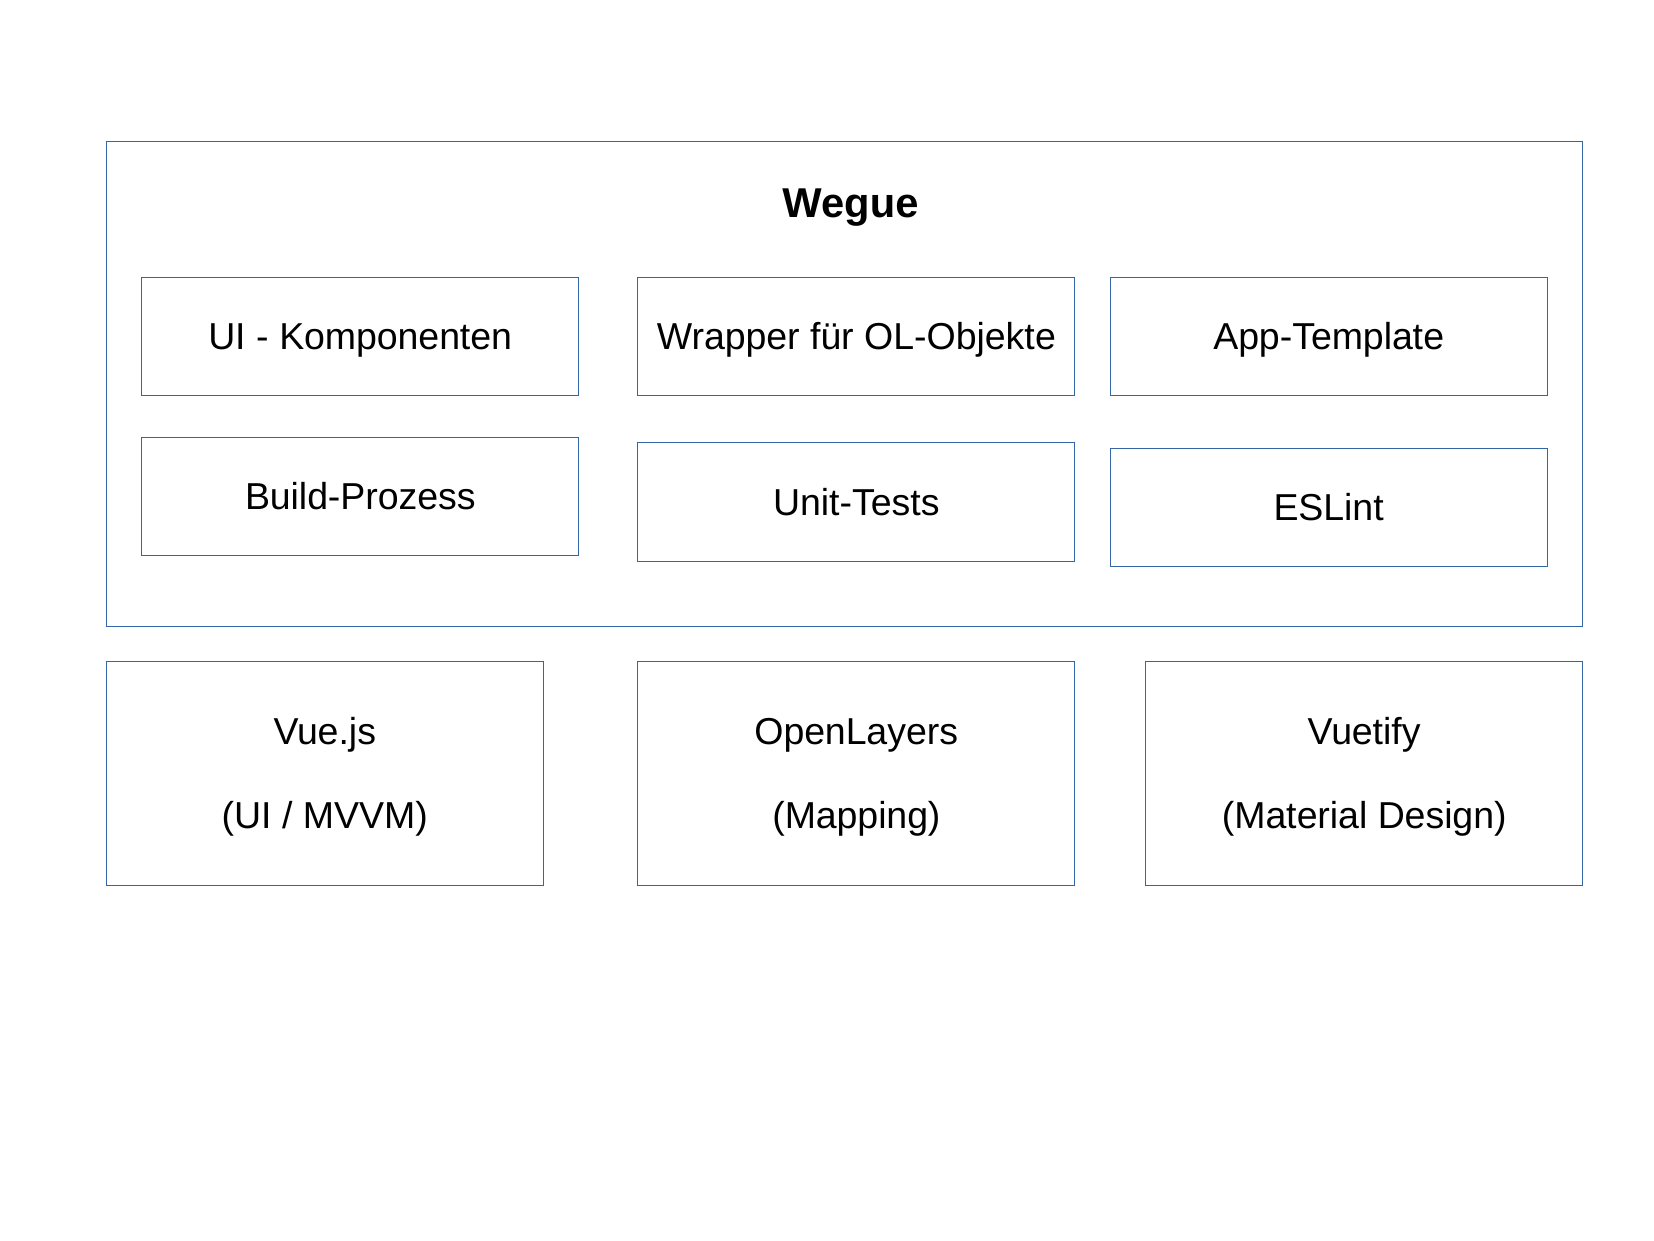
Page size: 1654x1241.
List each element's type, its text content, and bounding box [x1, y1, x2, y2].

text_box OpenLayers (Mapping) [637, 661, 1075, 886]
text_box Unit-Tests [637, 442, 1075, 562]
text_box Wrapper für OL-Objekte [637, 277, 1075, 396]
text_box Build-Prozess [141, 437, 579, 556]
text_box Wegue [531, 172, 1170, 234]
text_box UI - Komponenten [141, 277, 579, 396]
text_box [106, 141, 1583, 627]
text_box App-Template [1110, 277, 1548, 396]
text_box ESLint [1110, 448, 1548, 567]
text_box Vue.js (UI / MVVM) [106, 661, 544, 886]
text_box Vuetify (Material Design) [1145, 661, 1583, 886]
